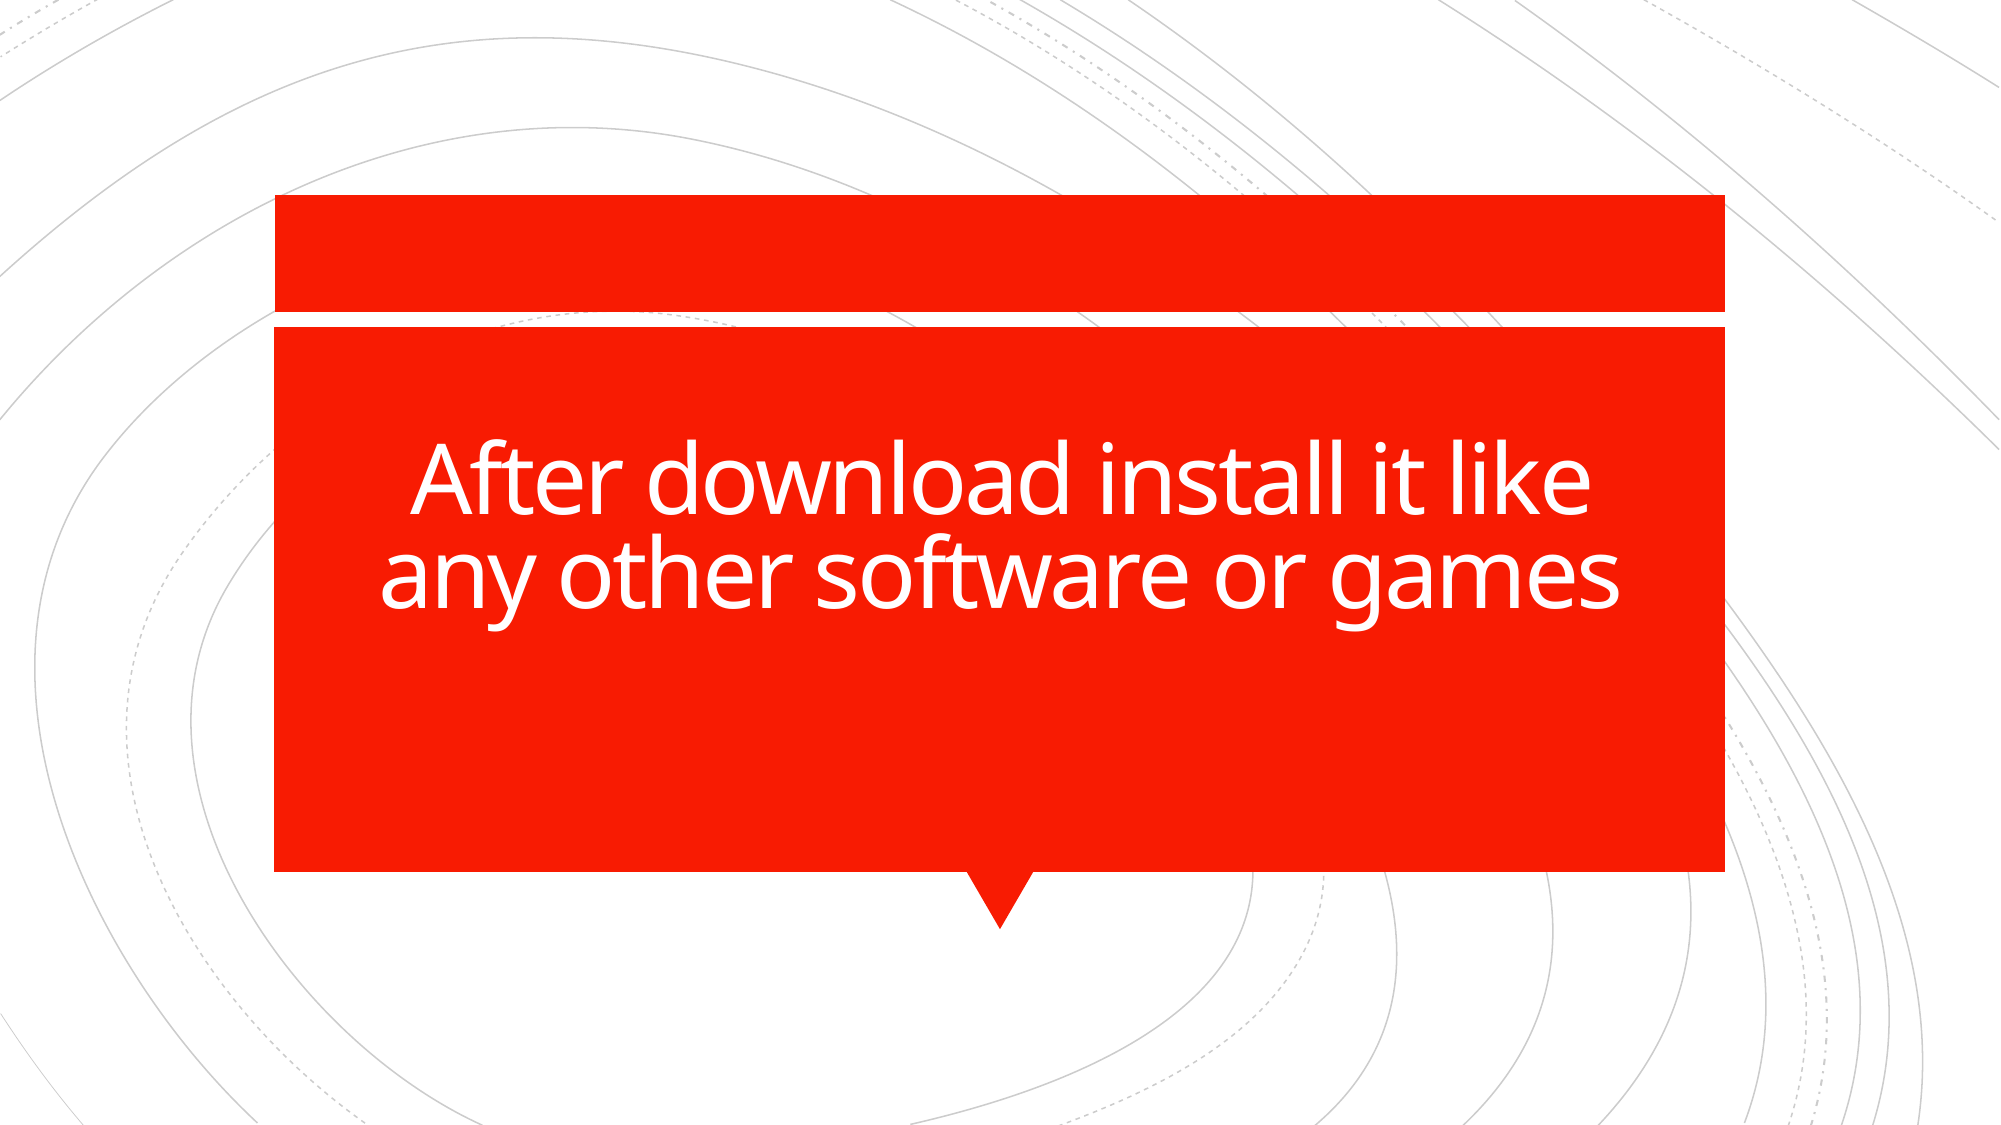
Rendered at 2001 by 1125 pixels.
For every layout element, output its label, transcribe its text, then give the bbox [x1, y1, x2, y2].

title After download install it like any other software or games [288, 340, 1713, 628]
text_box [850, 413, 1151, 714]
